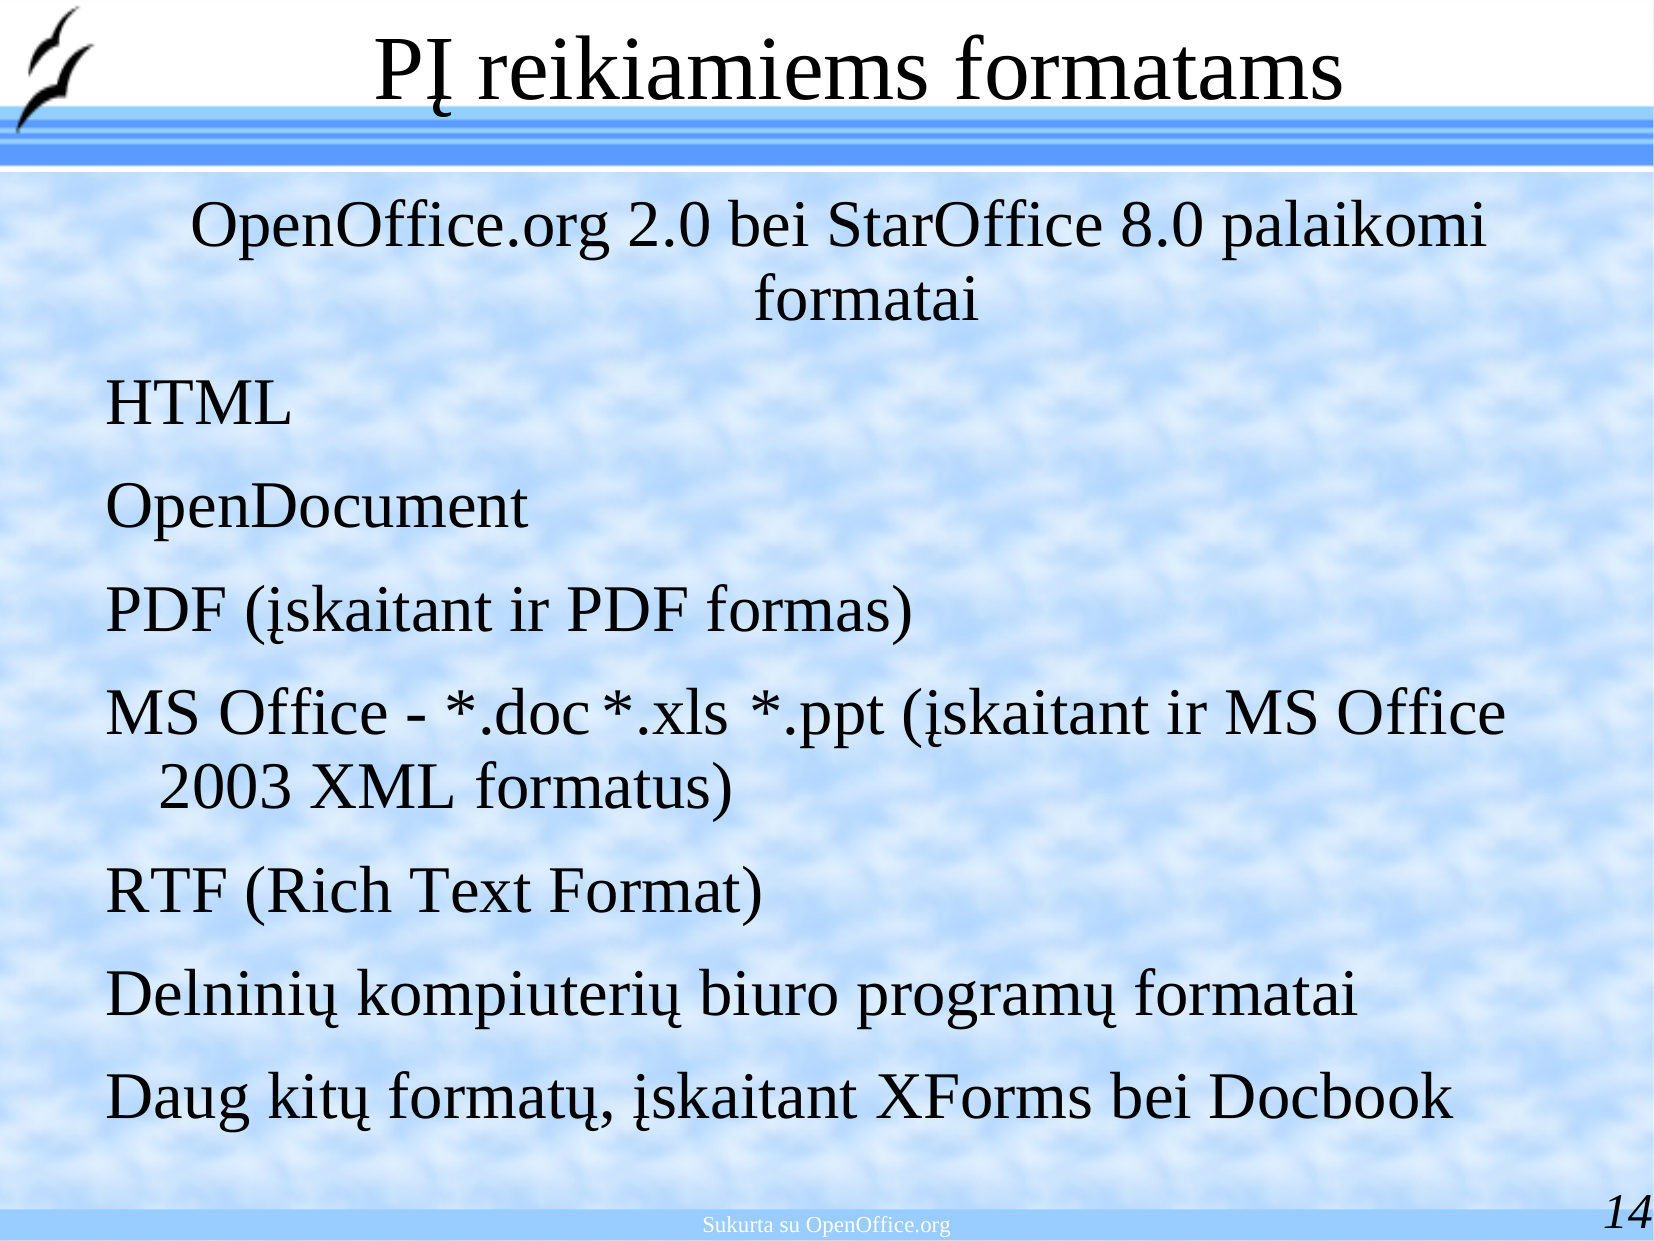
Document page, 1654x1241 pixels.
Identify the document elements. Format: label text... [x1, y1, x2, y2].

list OpenOffice.org 2.0 bei StarOffice 8.0 palaikomi formatai HTML OpenDocument PDF (įskaitant ir PDF formas) MS Office - *.doc *.xls *.ppt (įskaitant ir MS Office 2003 XML formatus) RTF (Rich Text Format) Delninių kompiuterių biuro programų formatai Daug kitų formatų, įskaitant XForms bei Docbook [88, 187, 1576, 1201]
picture [0, 0, 1654, 1209]
title PĮ reikiamiems formatams [94, 0, 1626, 137]
picture [1638, 1200, 1645, 1209]
